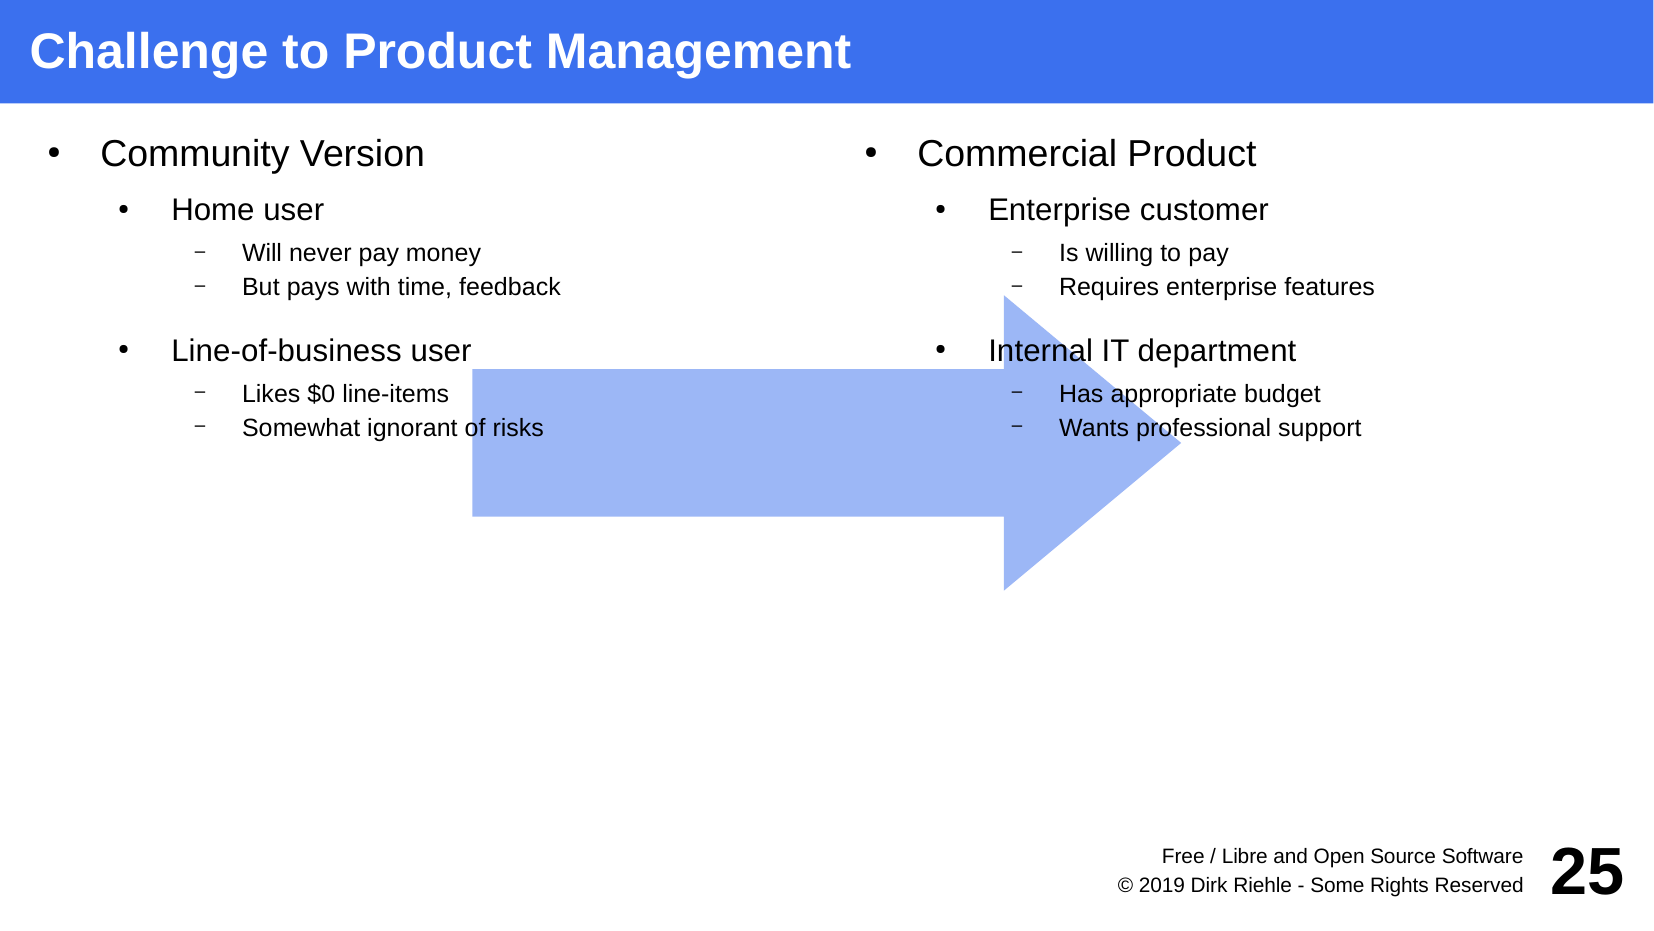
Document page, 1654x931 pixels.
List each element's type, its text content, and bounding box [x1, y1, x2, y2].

list Community Version Home user Will never pay money But pays with time, feedback Line-of-business user Likes $0 line-items Somewhat ignorant of risks [29, 132, 846, 813]
title Challenge to Product Management [0, 0, 1654, 104]
list Commercial Product Enterprise customer Is willing to pay Requires enterprise features Internal IT department Has appropriate budget Wants professional support [846, 132, 1625, 813]
